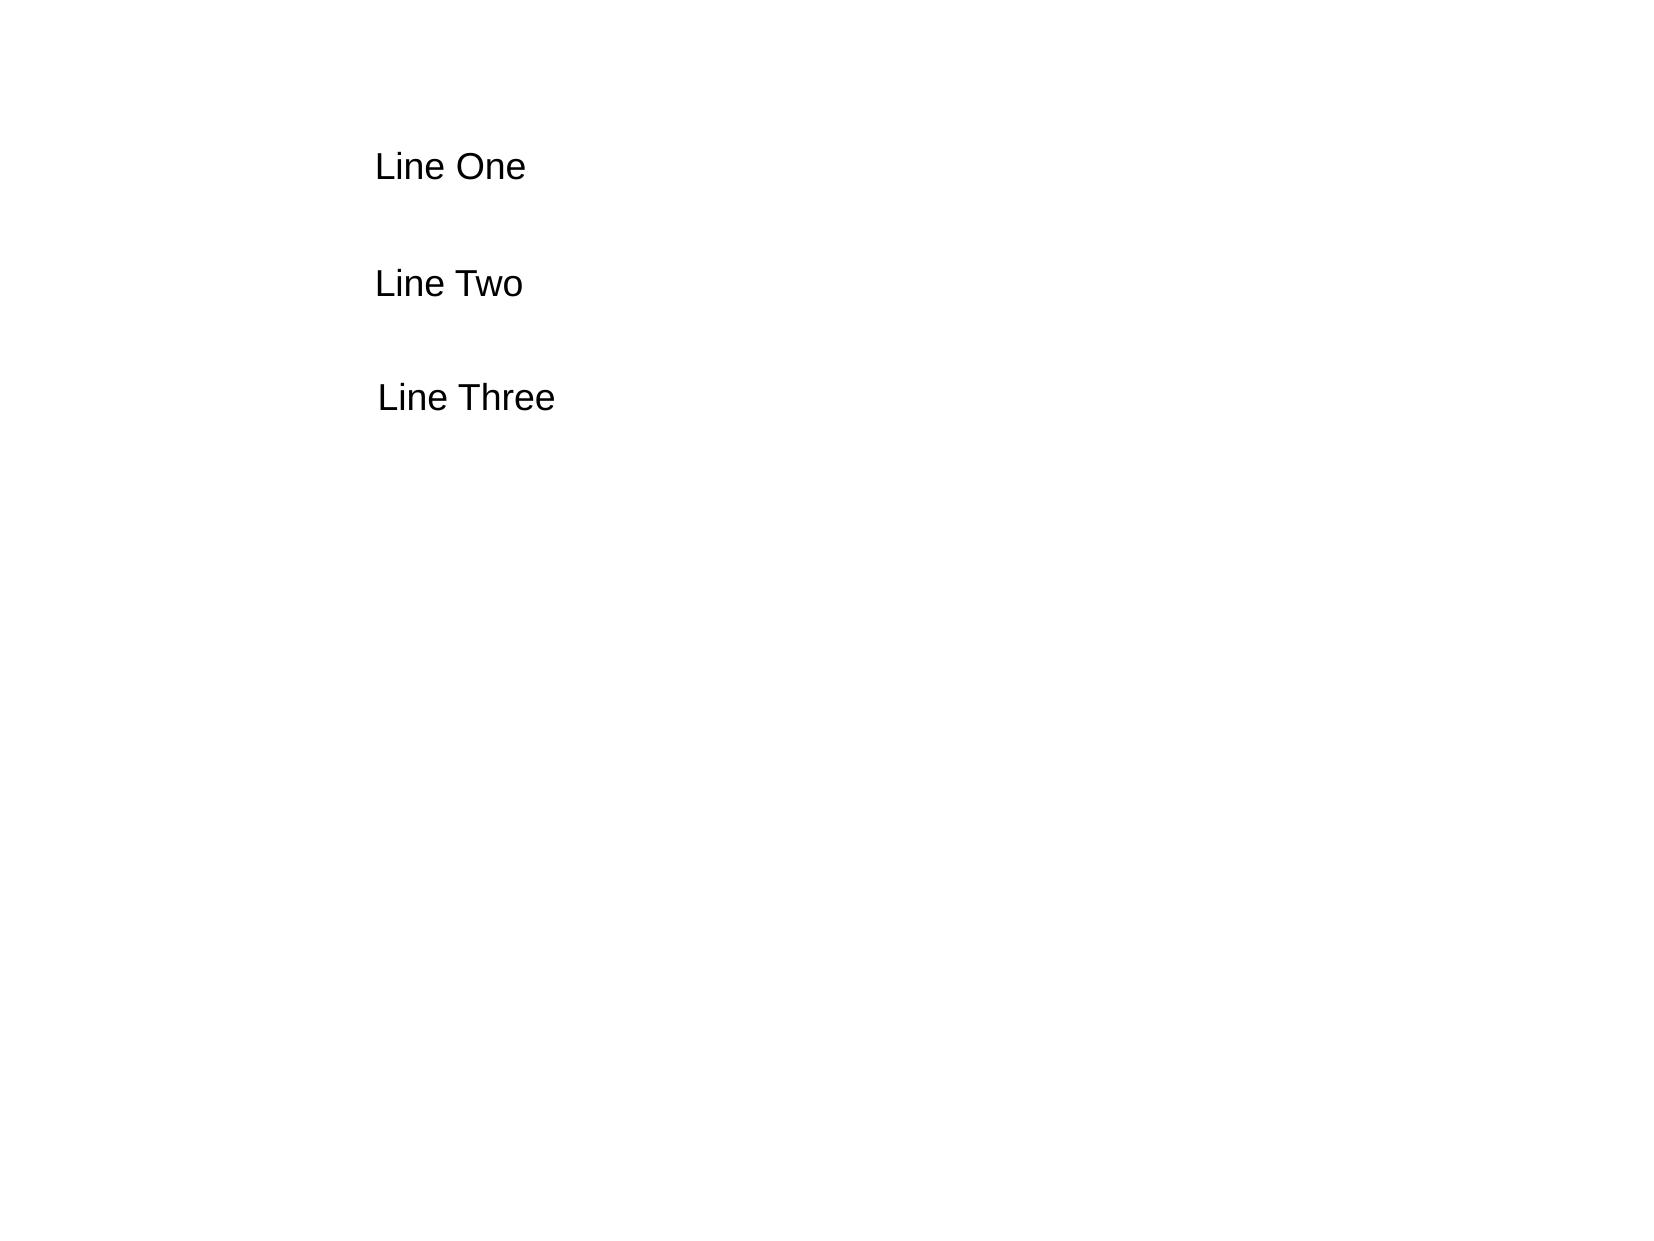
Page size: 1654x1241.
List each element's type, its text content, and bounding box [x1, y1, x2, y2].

text_box Line Three [363, 368, 799, 426]
text_box Line Two [360, 255, 766, 312]
text_box Line One [360, 138, 1276, 196]
